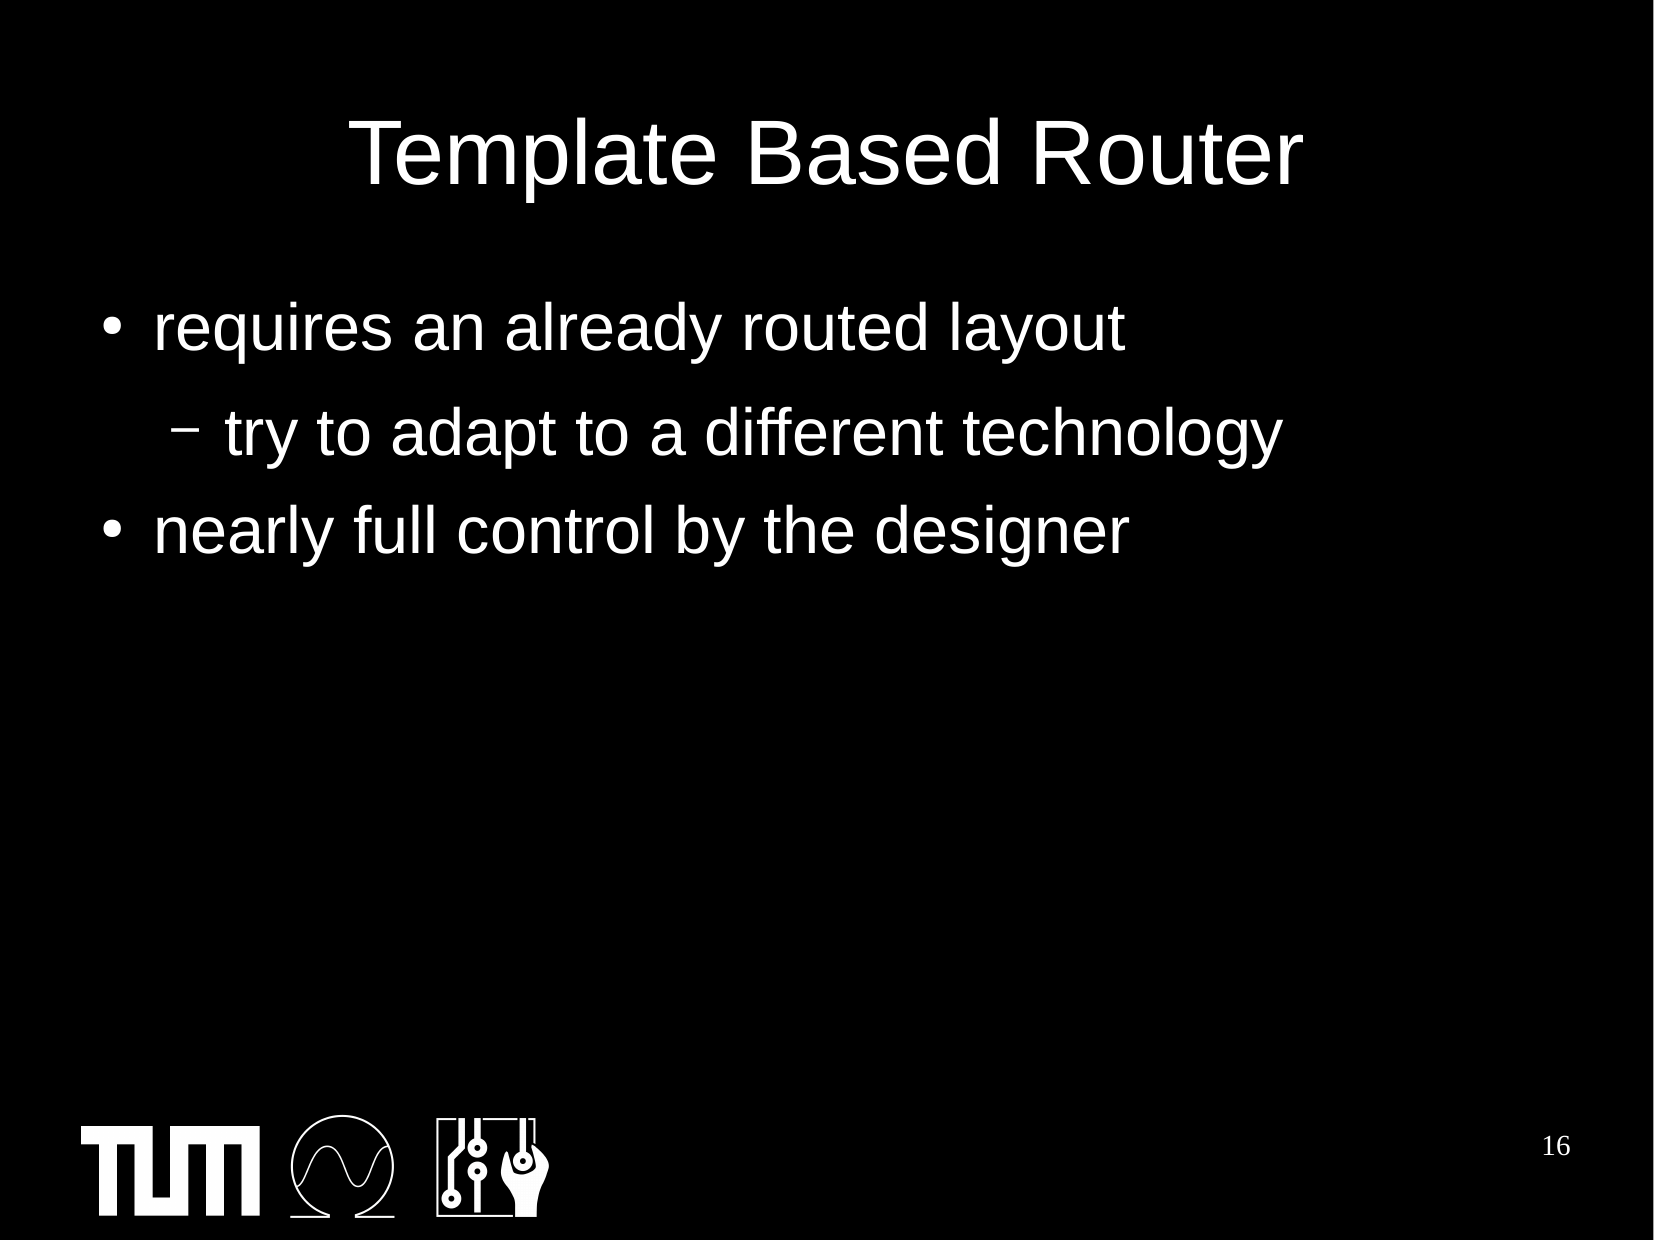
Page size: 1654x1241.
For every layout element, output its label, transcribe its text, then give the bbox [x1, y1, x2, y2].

title Template Based Router [82, 49, 1571, 257]
picture [283, 1109, 402, 1227]
list requires an already routed layout try to adapt to a different technology nearly full control by the designer [82, 290, 1571, 1109]
picture [63, 1108, 272, 1227]
picture [425, 1109, 554, 1227]
